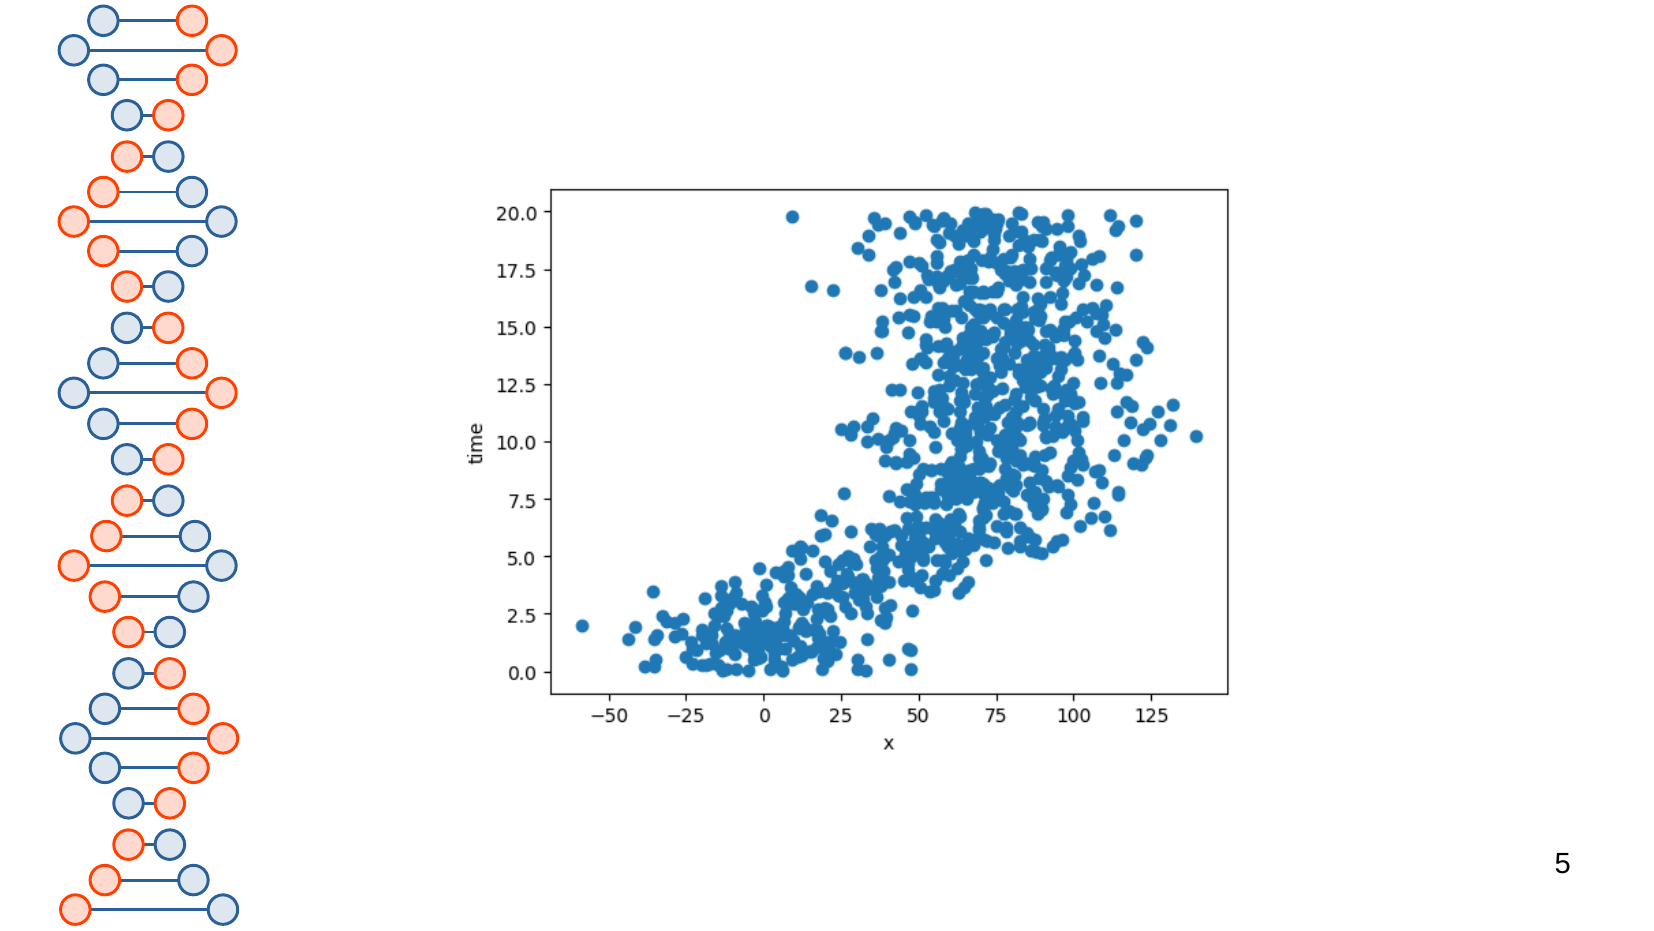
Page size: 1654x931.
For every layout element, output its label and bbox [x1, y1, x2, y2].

picture [455, 177, 1241, 766]
